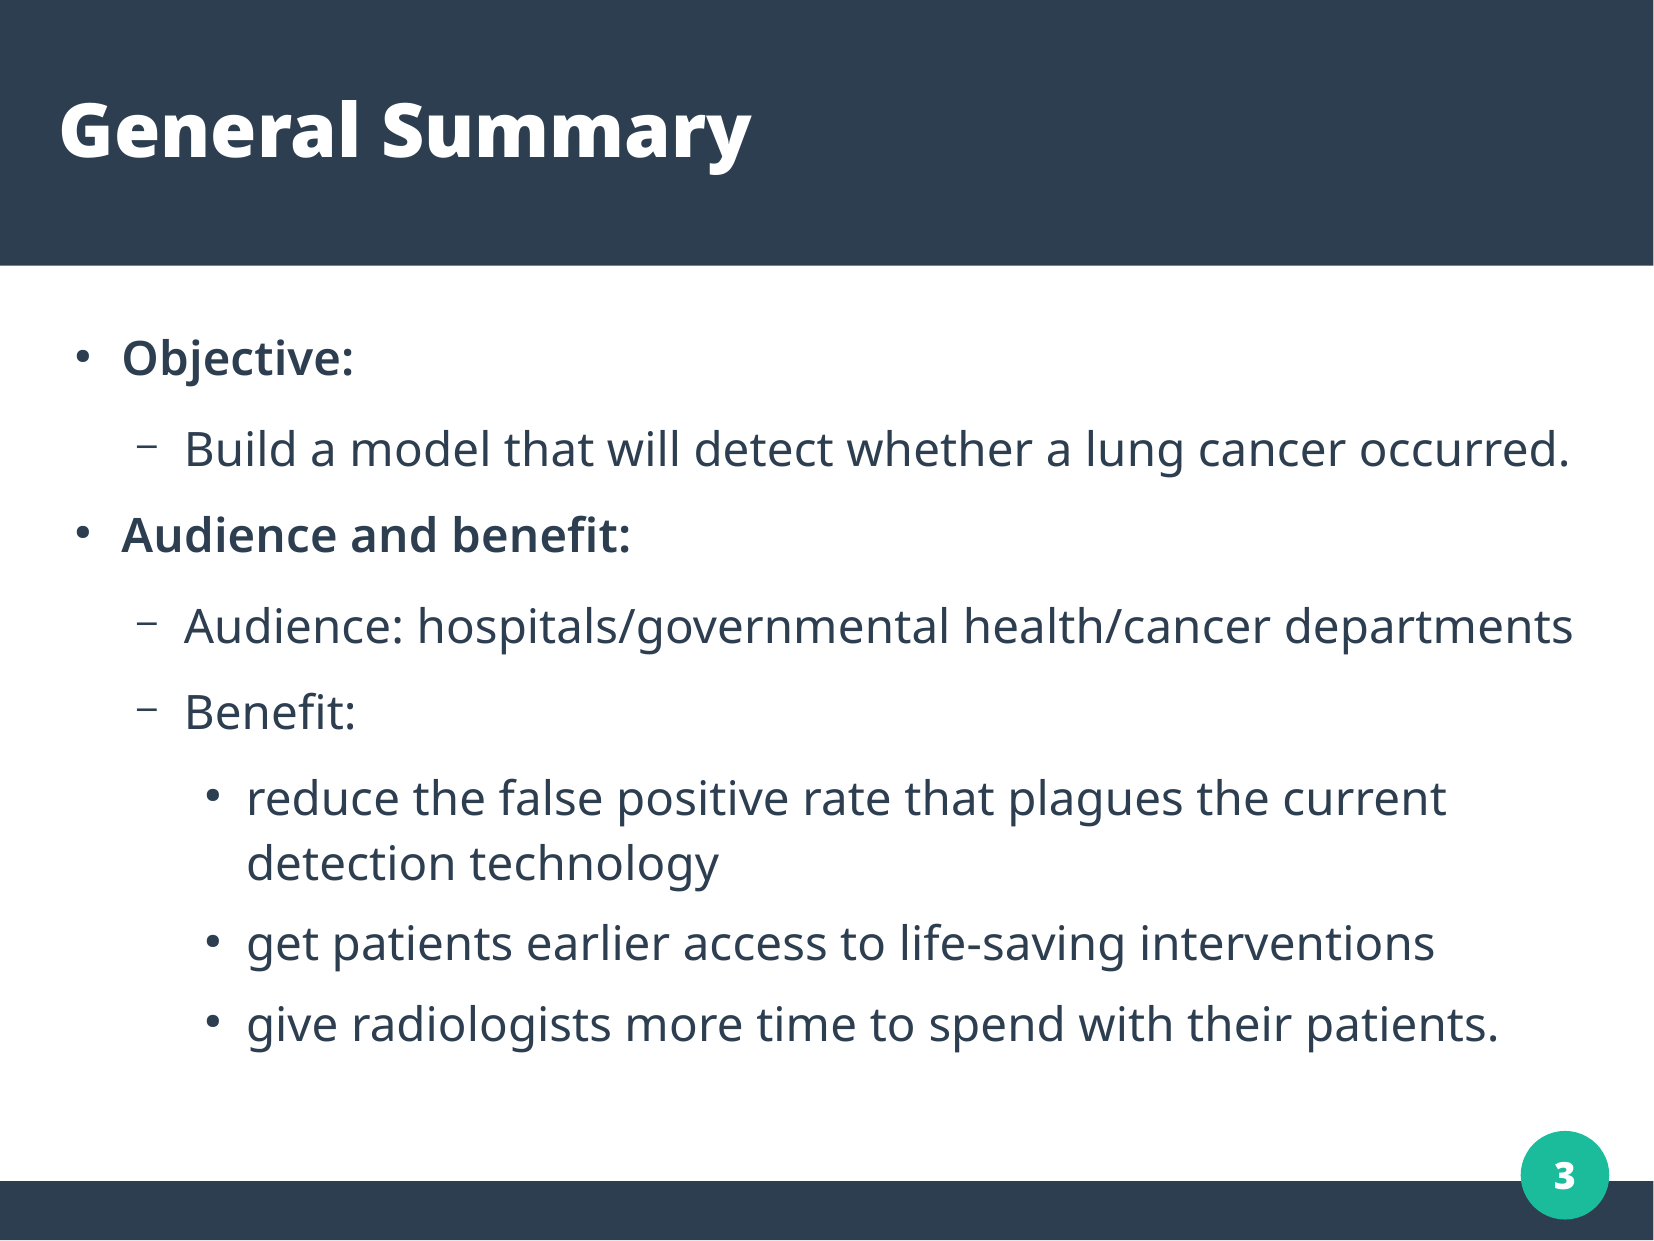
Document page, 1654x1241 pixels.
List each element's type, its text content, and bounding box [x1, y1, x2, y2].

list Objective: Build a model that will detect whether a lung cancer occurred. Audience and benefit: Audience: hospitals/governmental health/cancer departments Benefit: reduce the false positive rate that plagues the current detection technology get patients earlier access to life-saving interventions give radiologists more time to spend with their patients. [59, 324, 1595, 1152]
title General Summary [59, 49, 1595, 207]
